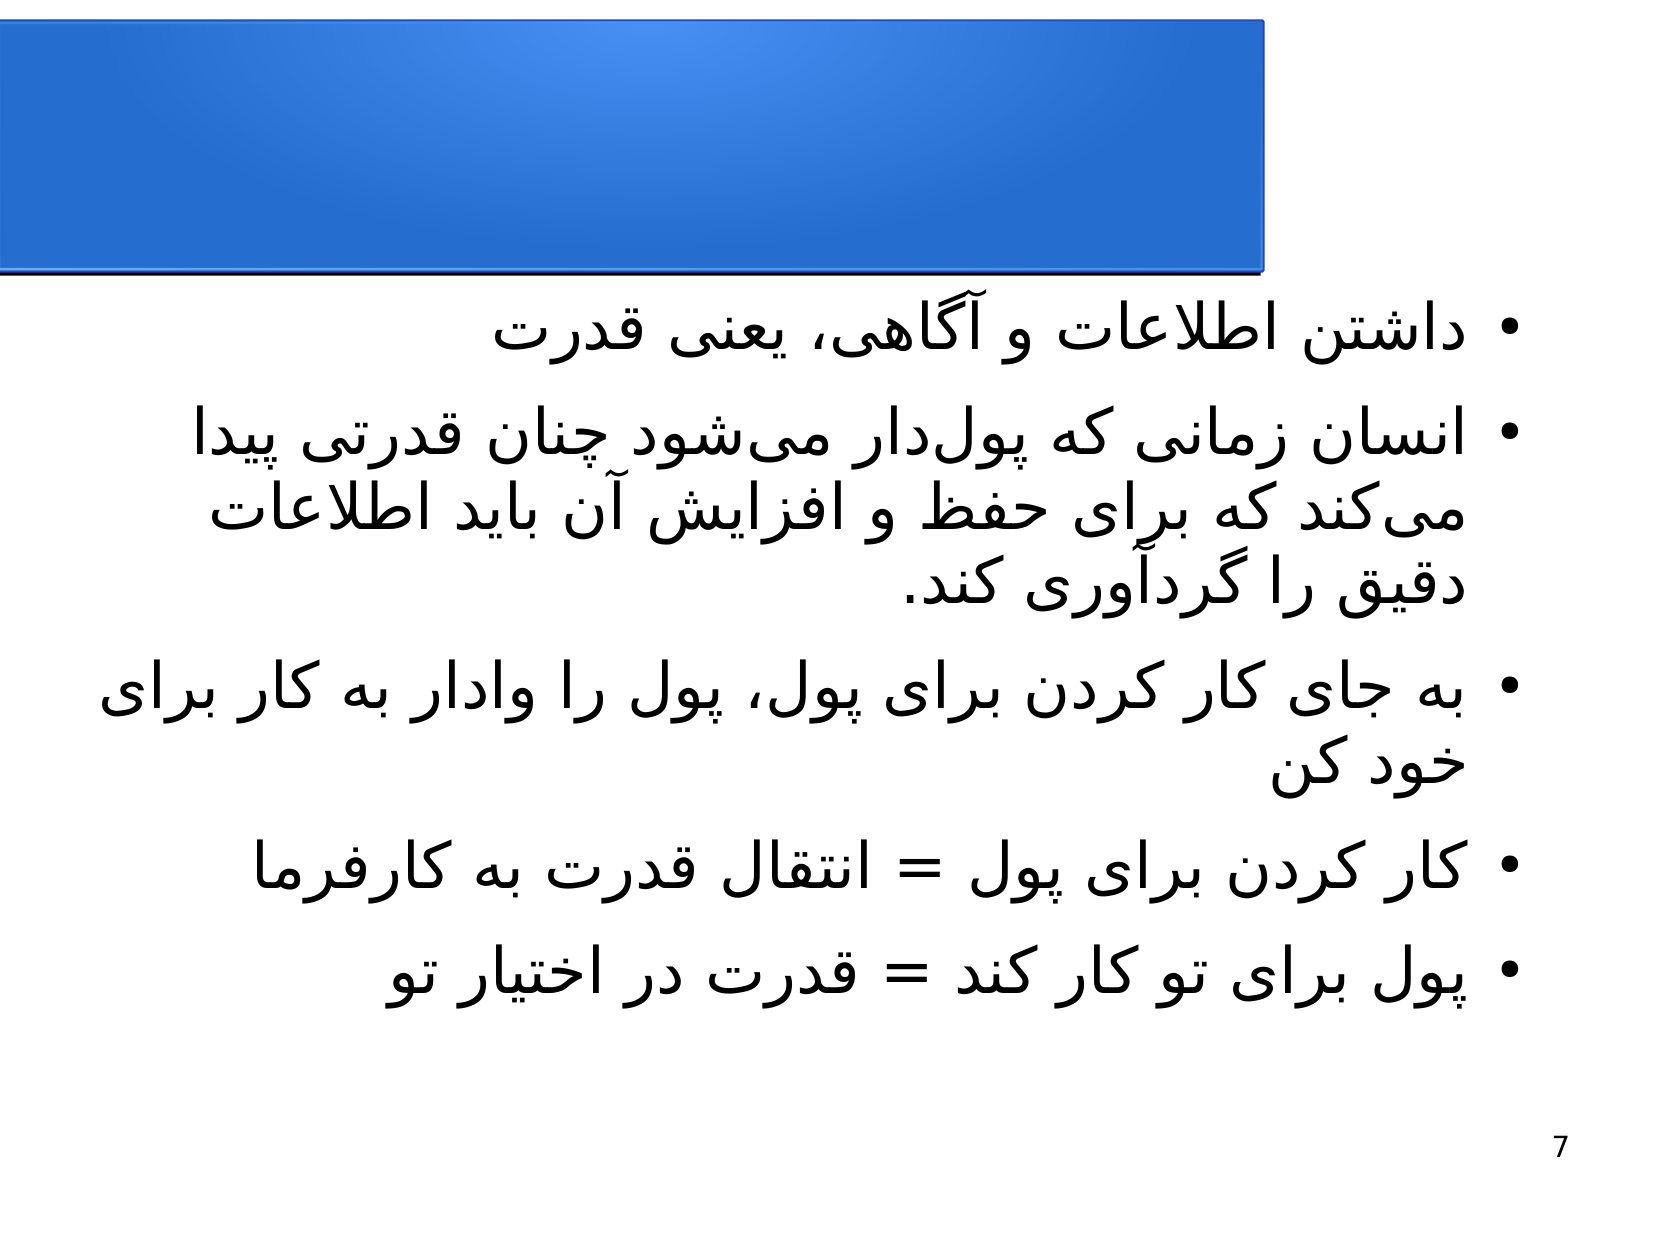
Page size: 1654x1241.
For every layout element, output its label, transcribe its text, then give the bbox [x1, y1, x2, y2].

list داشتن اطلاعات و آگاهی، یعنی قدرت انسان زمانی که پول‌دار می‌شود چنان قدرتی پیدا می‌کند که برای حفظ و افزایش آن باید اطلاعات دقیق را گردآوری کند. به جای کار کردن برای پول، پول را وادار به کار برای خود کن کار کردن برای پول = انتقال قدرت به کارفرما پول برای تو کار کند = قدرت در اختیار تو [82, 290, 1538, 1010]
